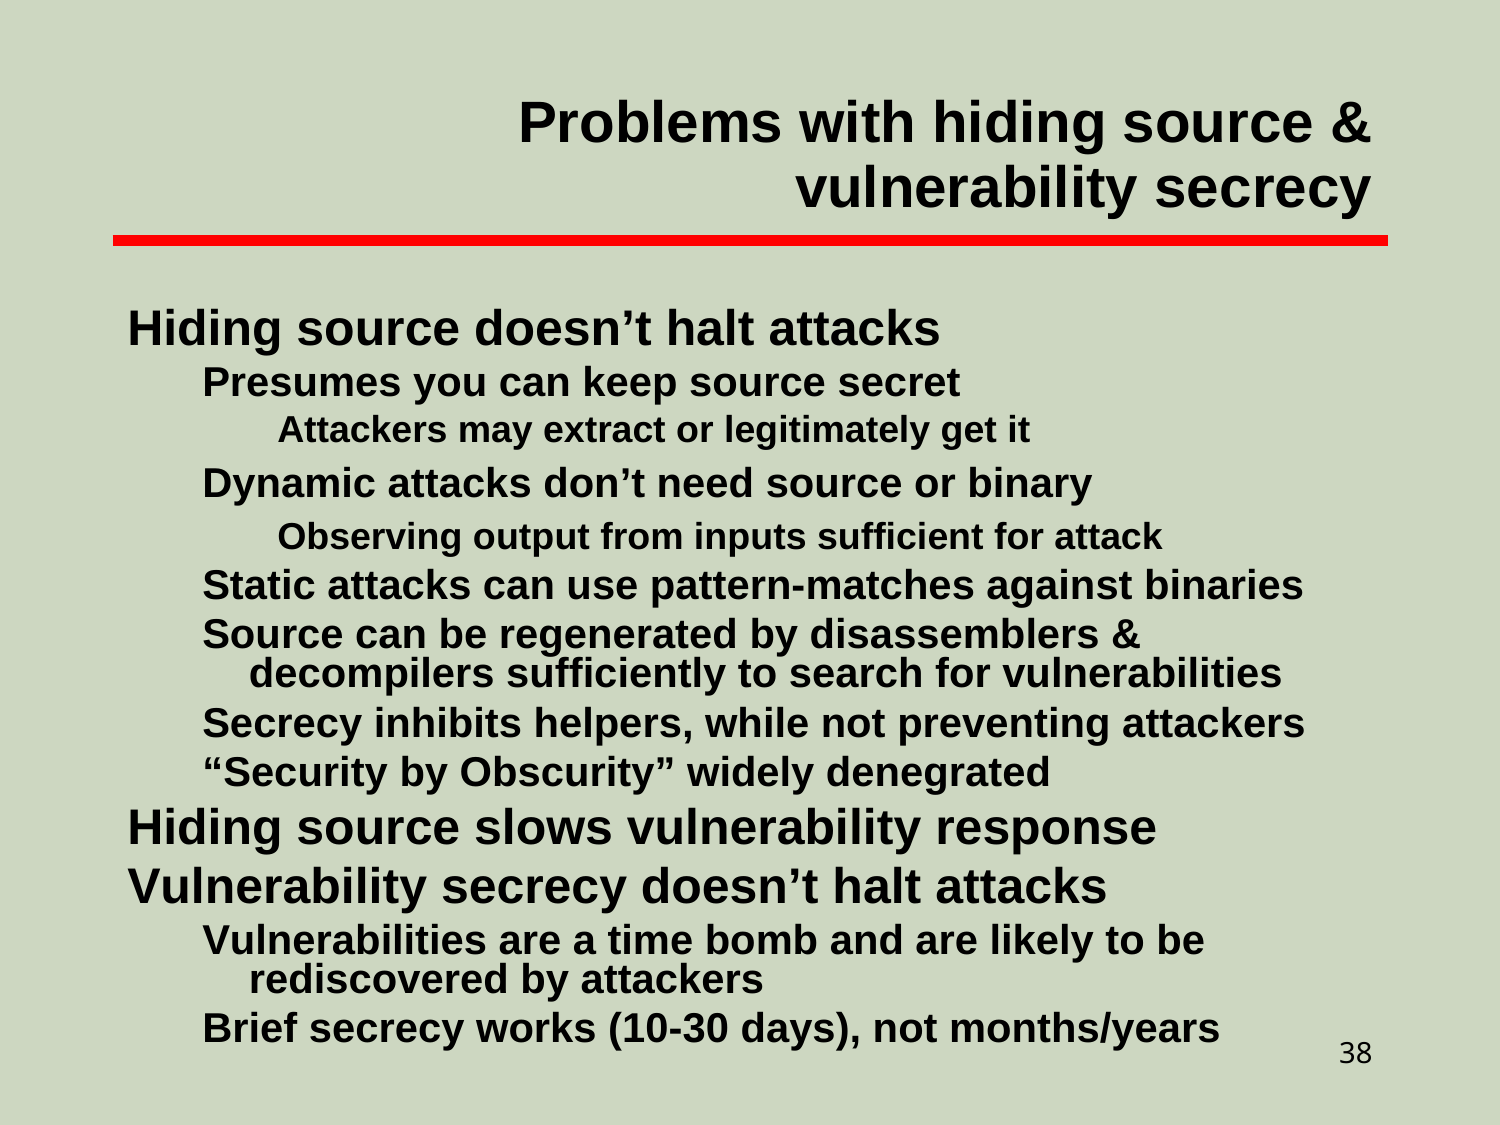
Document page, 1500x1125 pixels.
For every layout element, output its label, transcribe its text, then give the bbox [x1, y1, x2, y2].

list Hiding source doesn’t halt attacks Presumes you can keep source secret Attackers may extract or legitimately get it Dynamic attacks don’t need source or binary Observing output from inputs sufficient for attack Static attacks can use pattern-matches against binaries Source can be regenerated by disassemblers & decompilers sufficiently to search for vulnerabilities Secrecy inhibits helpers, while not preventing attackers “Security by Obscurity” widely denegrated Hiding source slows vulnerability response Vulnerability secrecy doesn’t halt attacks Vulnerabilities are a time bomb and are likely to be rediscovered by attackers Brief secrecy works (10-30 days), not months/years [112, 299, 1388, 1125]
title Problems with hiding source & vulnerability secrecy [337, 72, 1388, 238]
